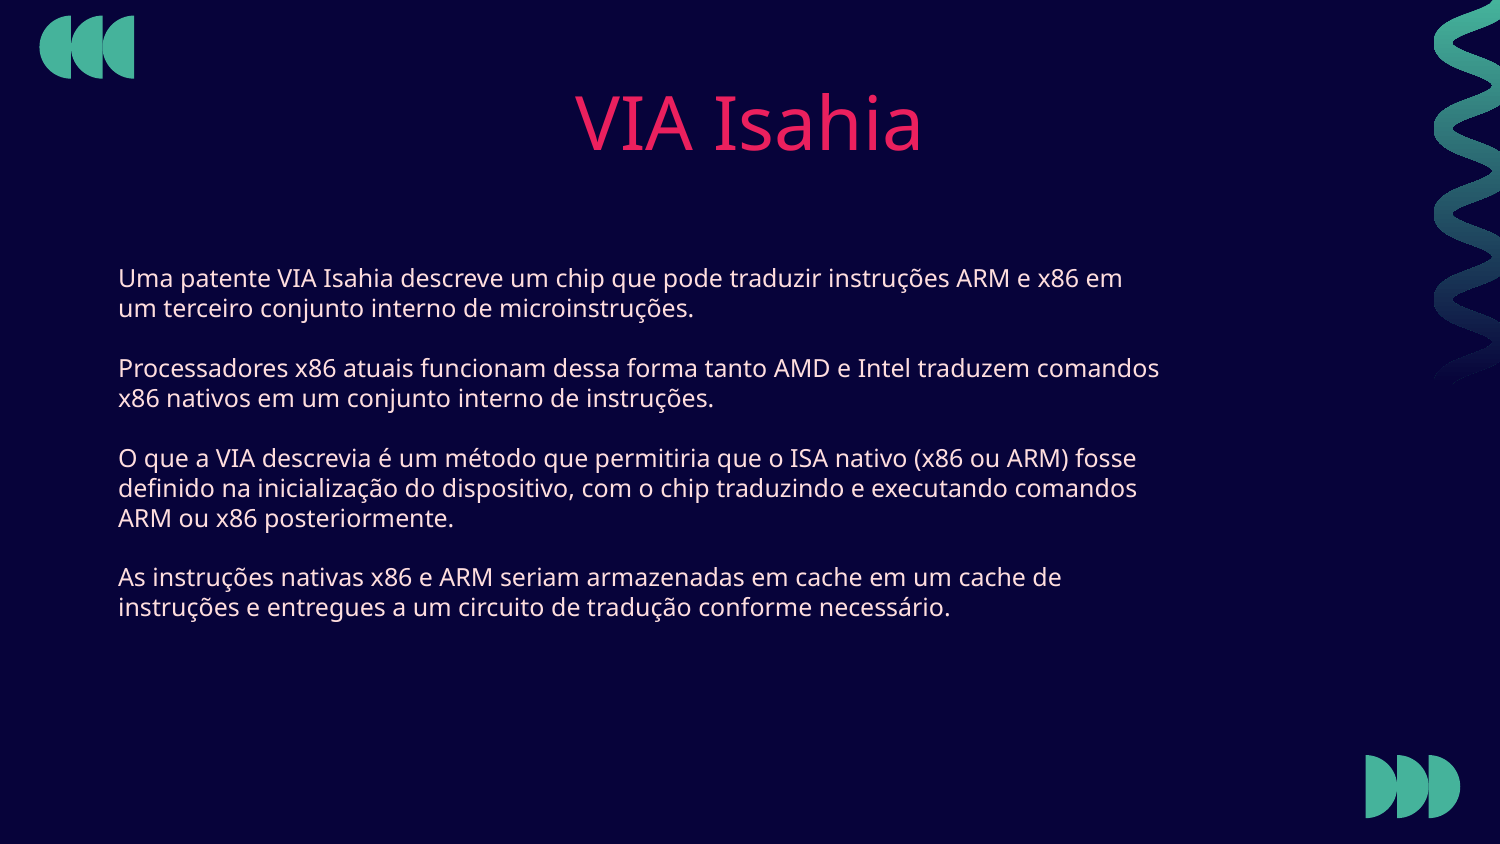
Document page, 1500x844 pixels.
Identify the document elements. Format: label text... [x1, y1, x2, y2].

title VIA Isahia [118, 72, 1382, 167]
list Uma patente VIA Isahia descreve um chip que pode traduzir instruções ARM e x86 em um terceiro conjunto interno de microinstruções. Processadores x86 atuais funcionam dessa forma tanto AMD e Intel traduzem comandos x86 nativos em um conjunto interno de instruções. O que a VIA descrevia é ​​um método que permitiria que o ISA nativo (x86 ou ARM) fosse definido na inicialização do dispositivo, com o chip traduzindo e executando comandos ARM ou x86 posteriormente. As instruções nativas x86 e ARM seriam armazenadas em cache em um cache de instruções e entregues a um circuito de tradução conforme necessário. [118, 189, 1164, 756]
